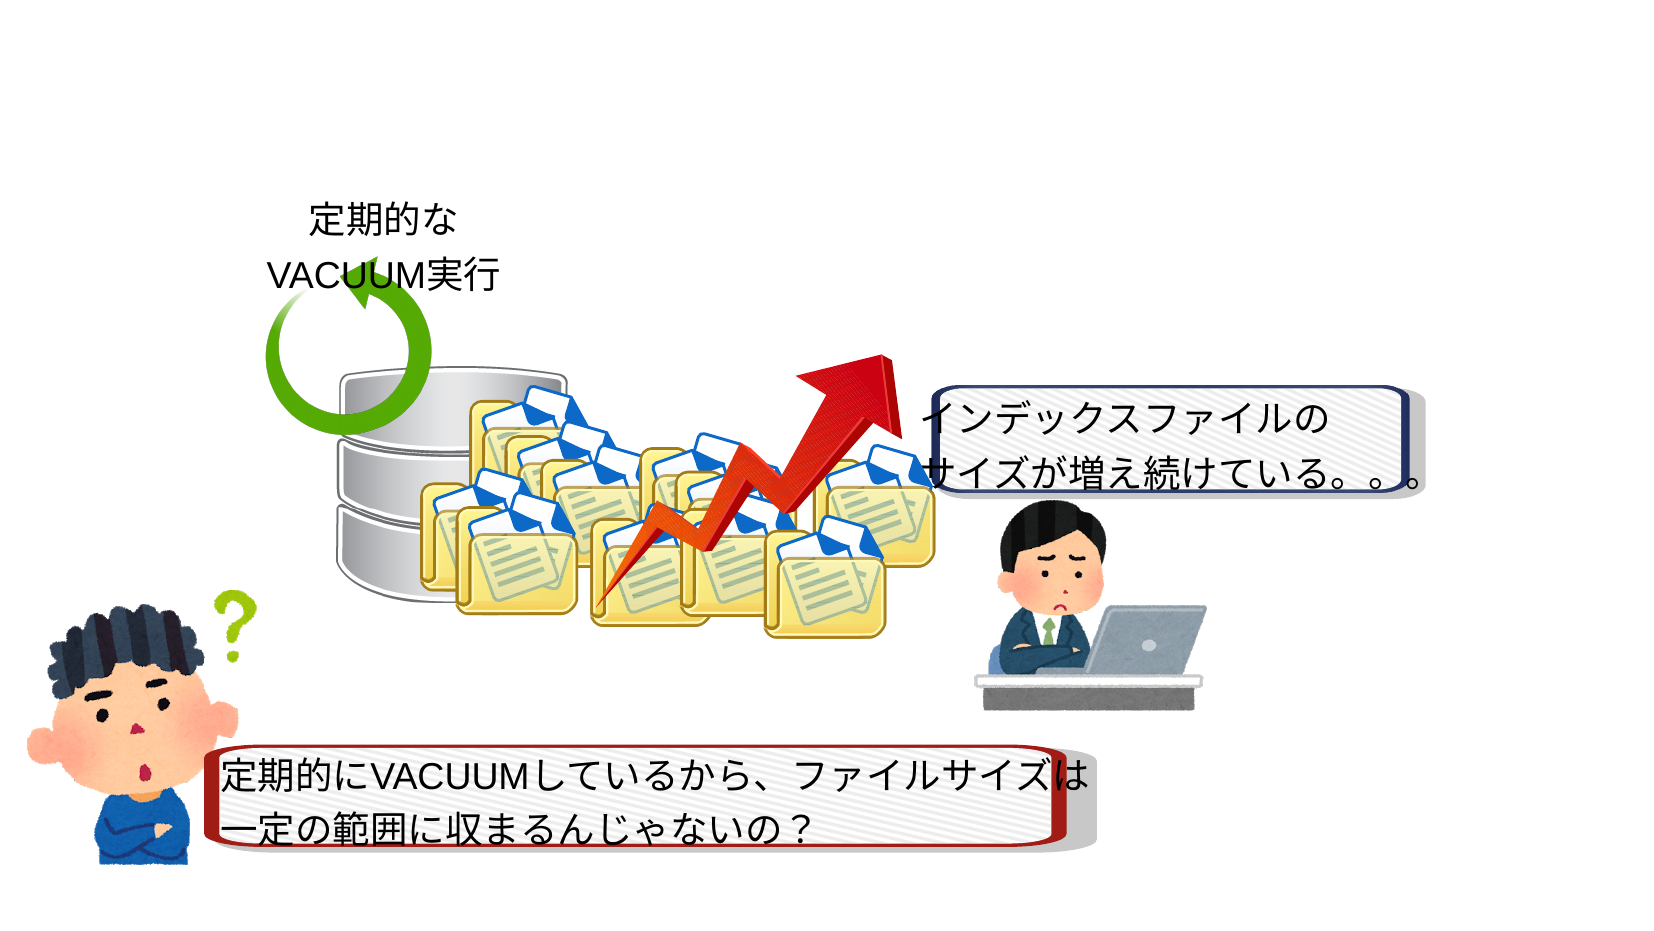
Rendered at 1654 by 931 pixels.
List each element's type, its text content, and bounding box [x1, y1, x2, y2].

picture [17, 590, 1146, 871]
picture [259, 290, 1453, 727]
text_box 定期的な VACUUM実行 [242, 183, 526, 290]
